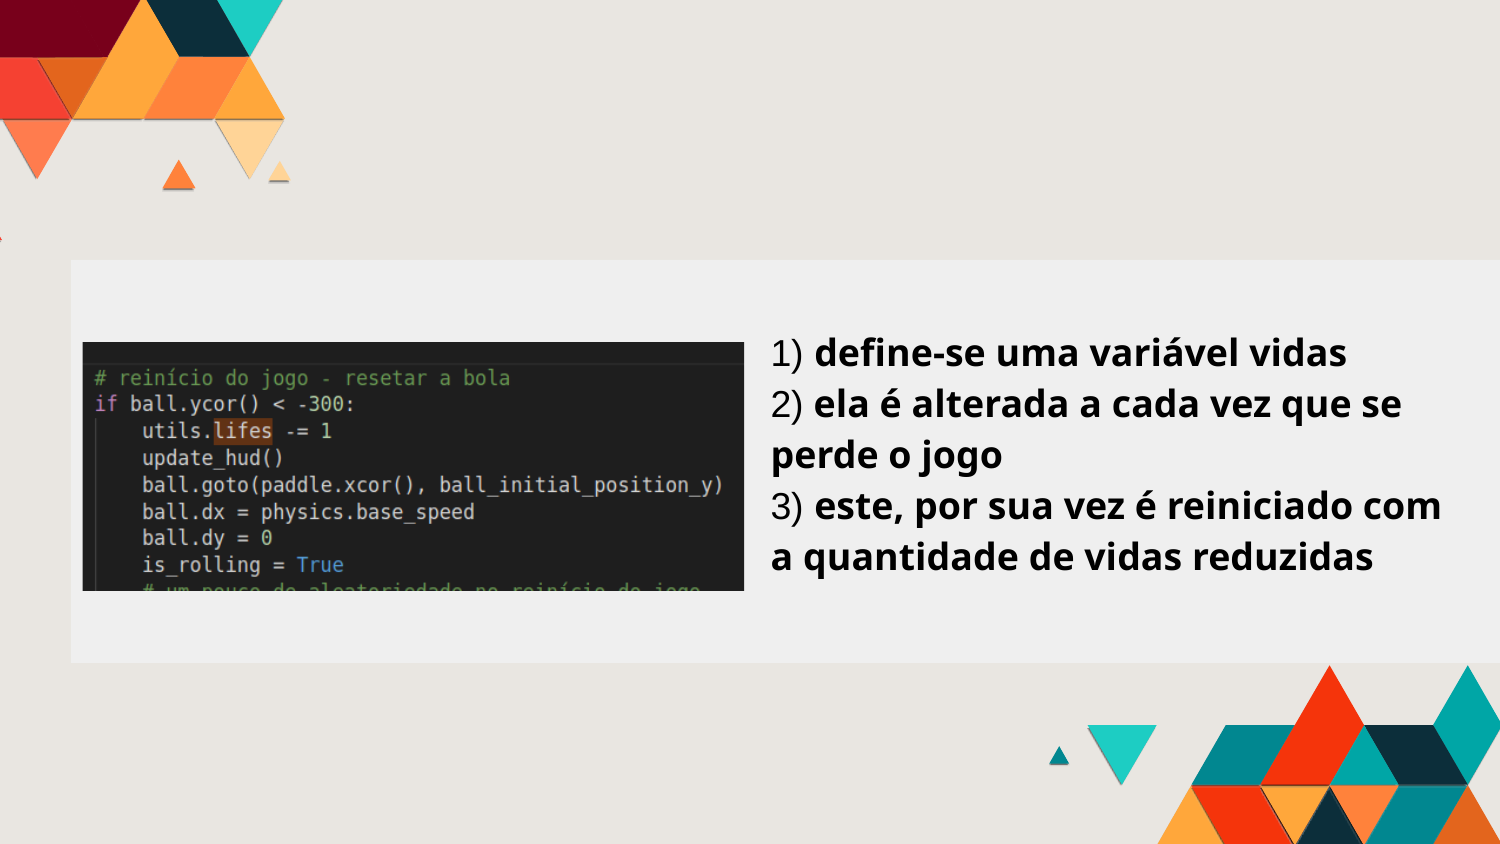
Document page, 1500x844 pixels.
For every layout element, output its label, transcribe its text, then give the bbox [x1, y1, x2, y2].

text_box 1) define-se uma variável vidas 2) ela é alterada a cada vez que se perde o jogo 3) este, por sua vez é reiniciado com a quantidade de vidas reduzidas [755, 318, 1465, 595]
picture [82, 342, 745, 591]
text_box [70, 259, 1500, 663]
